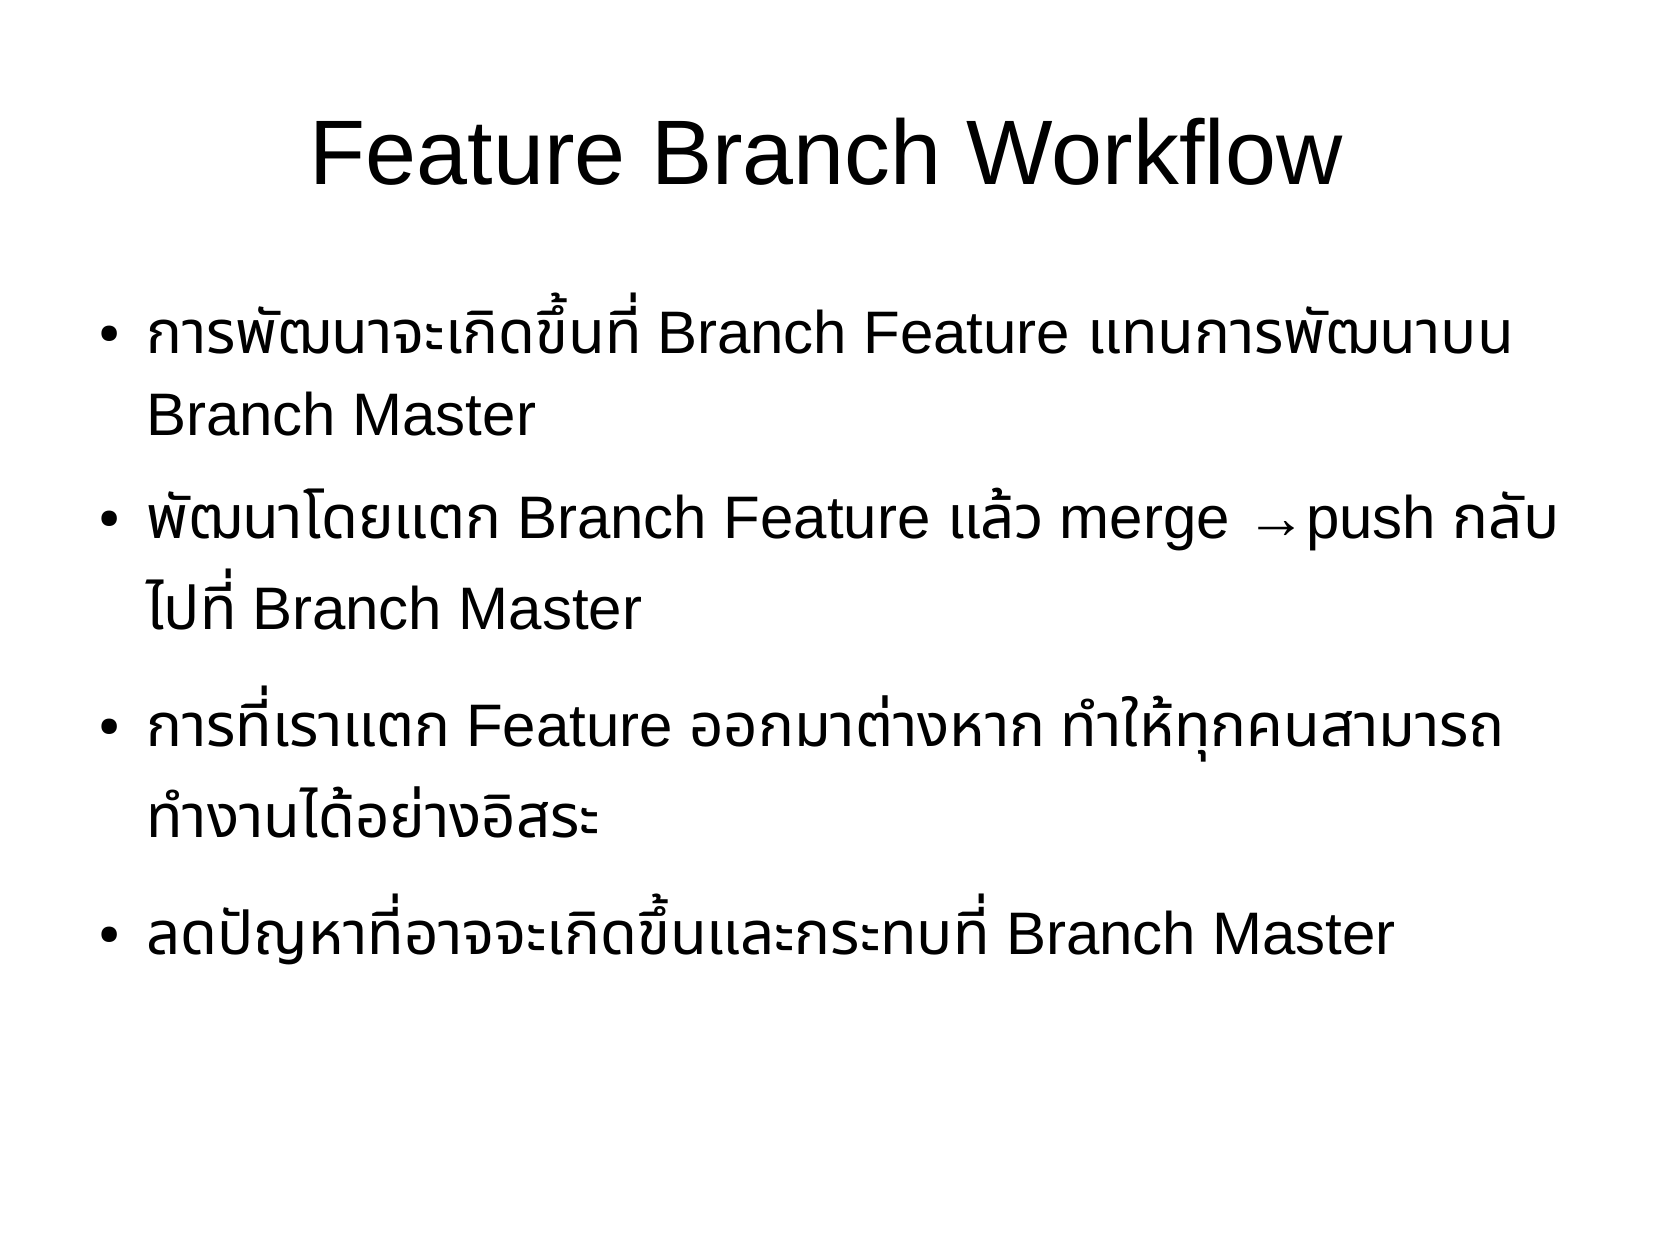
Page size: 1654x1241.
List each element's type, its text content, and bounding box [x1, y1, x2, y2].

title Feature Branch Workflow [82, 49, 1571, 257]
list การพัฒนาจะเกิดขึ้นที่ Branch Feature แทนการพัฒนาบน Branch Master พัฒนาโดยแตก Branch Feature แล้ว merge →push กลับไปที่ Branch Master การที่เราแตก Feature ออกมาต่างหาก ทำให้ทุกคนสามารถทำงานได้อย่างอิสระ ลดปัญหาที่อาจจะเกิดขึ้นและกระทบที่ Branch Master [82, 290, 1571, 1010]
